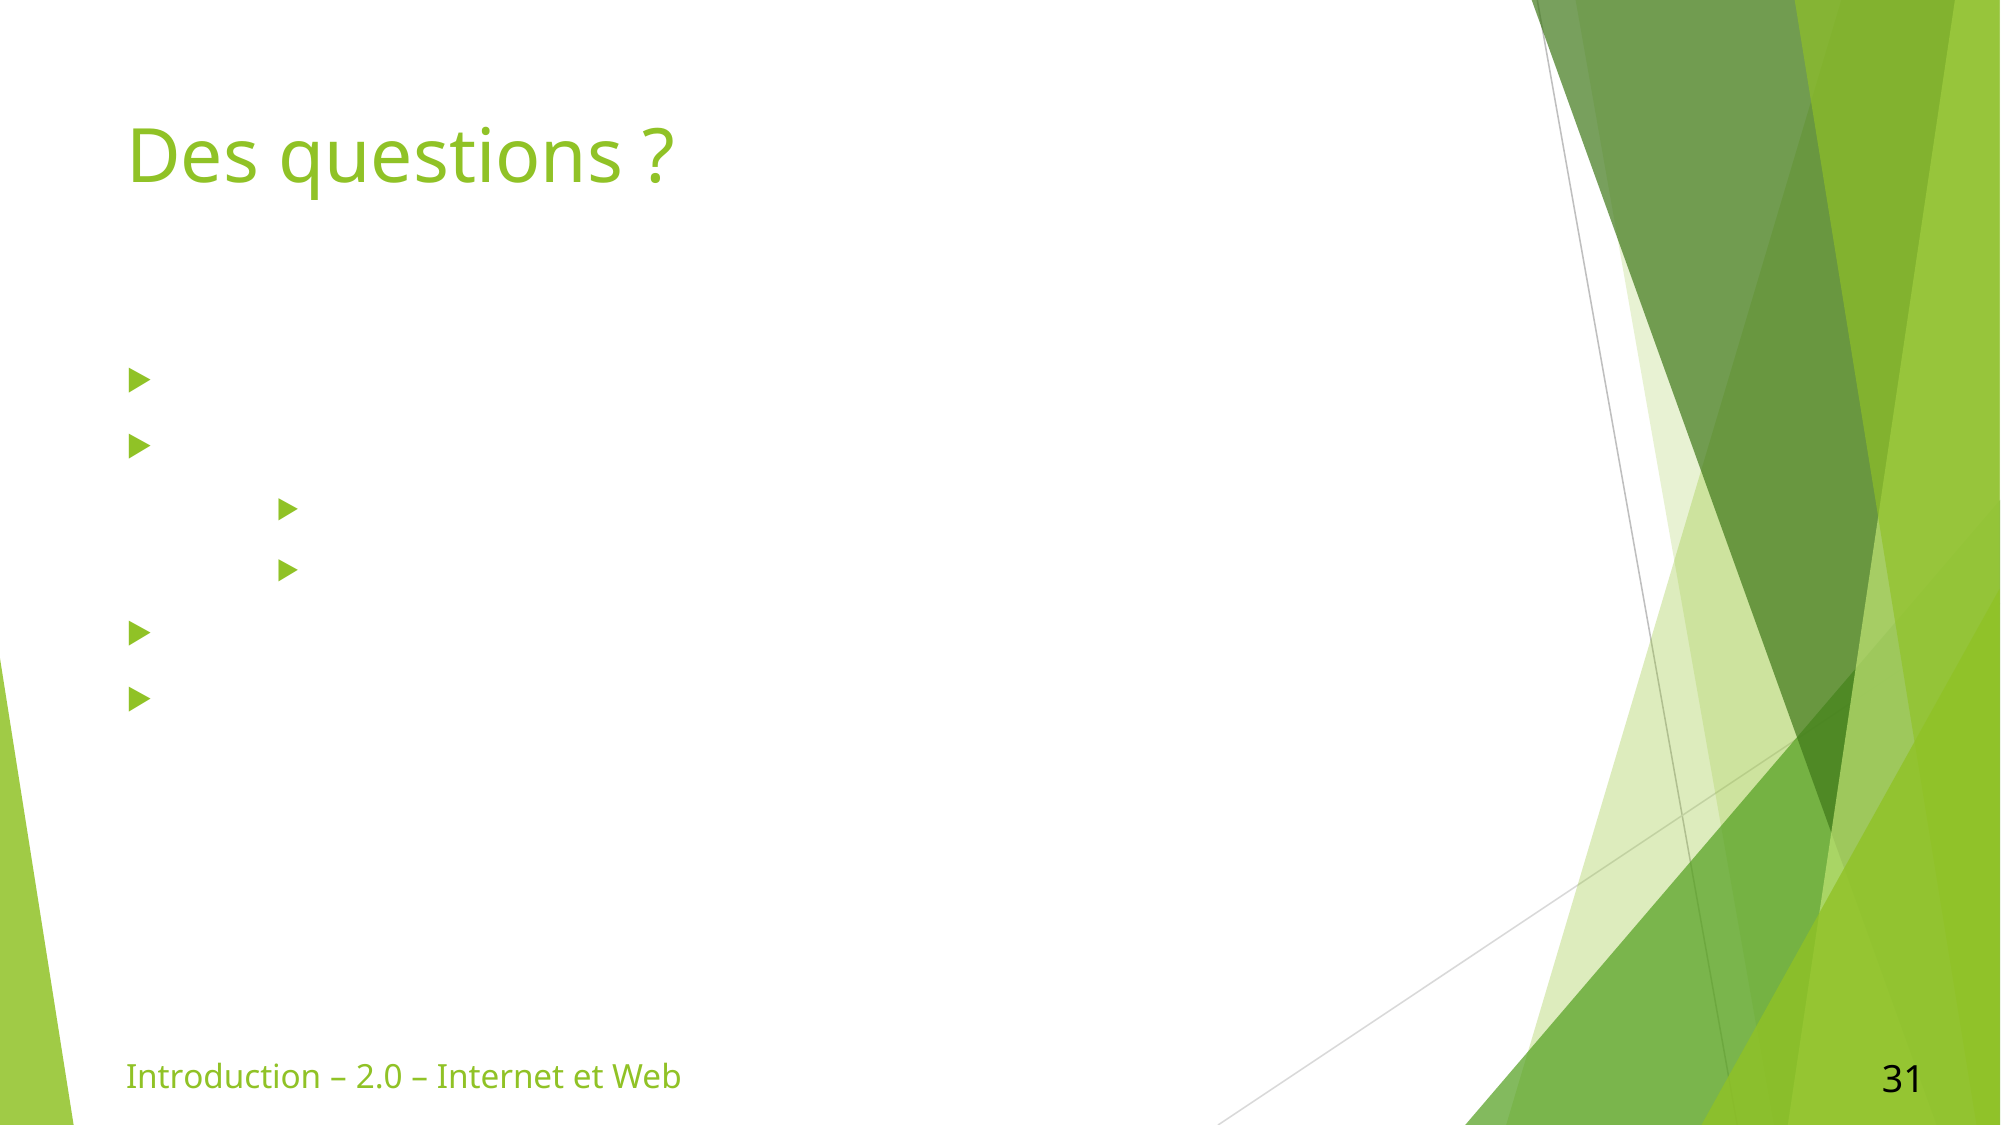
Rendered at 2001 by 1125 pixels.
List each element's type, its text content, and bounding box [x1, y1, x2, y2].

title Des questions ? [111, 99, 1522, 317]
text_box [1866, 1047, 1979, 1108]
list [111, 354, 1522, 992]
text_box Introduction – 2.0 – Internet et Web [111, 1047, 1094, 1109]
